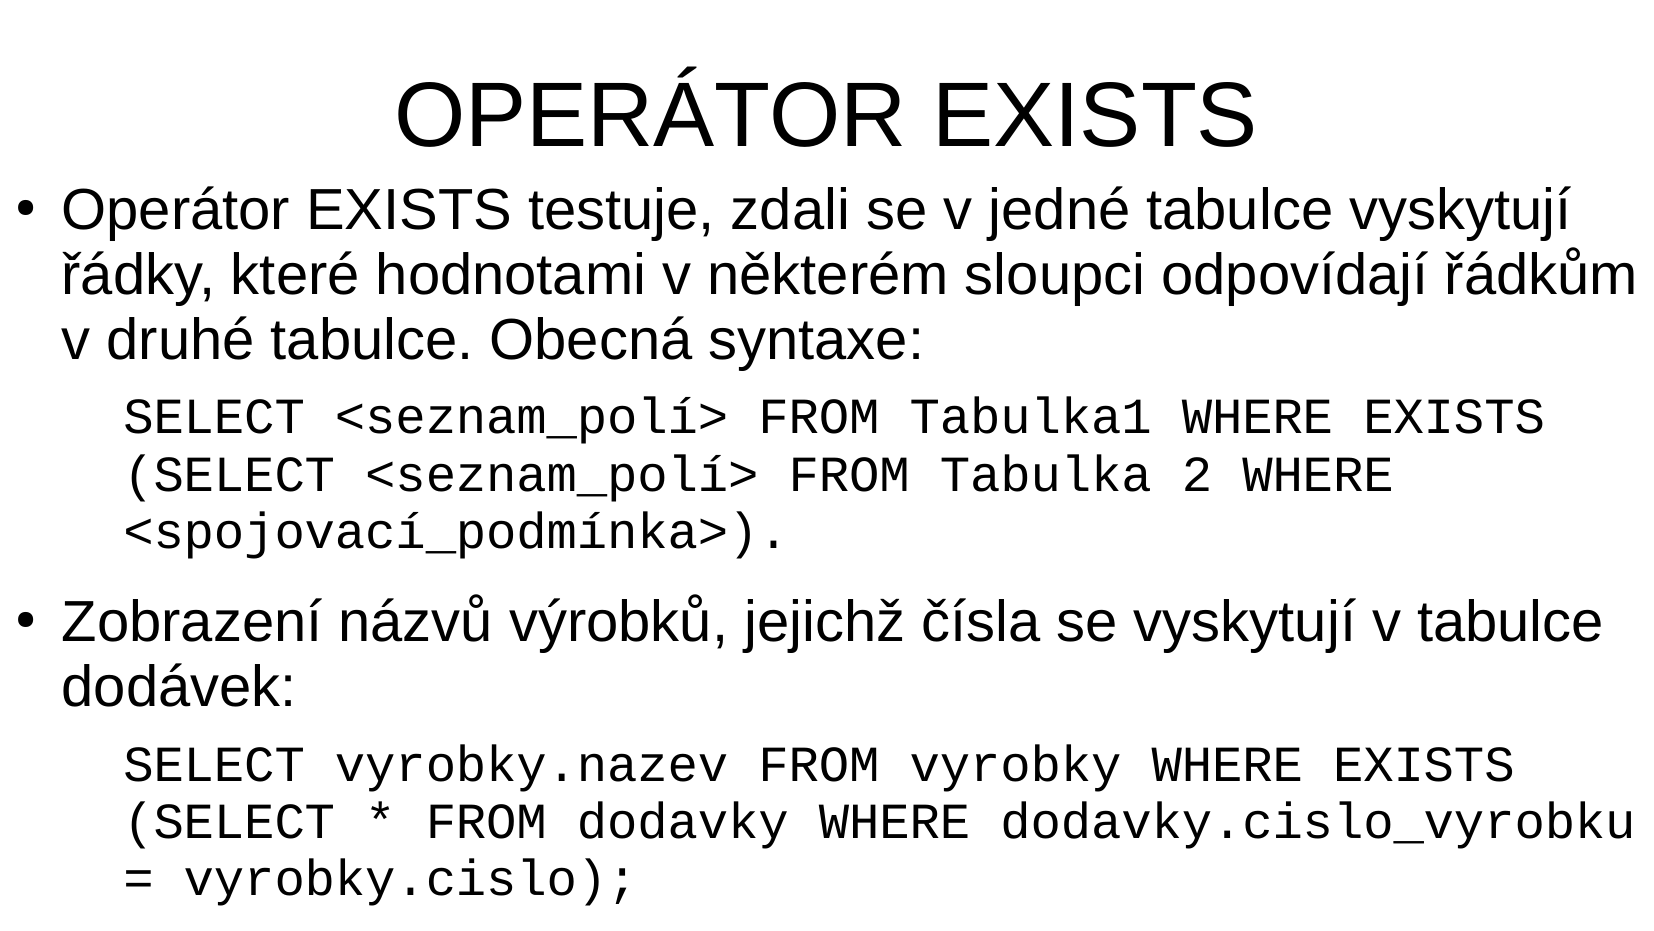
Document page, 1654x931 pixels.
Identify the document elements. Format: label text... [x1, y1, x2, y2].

list Operátor EXISTS testuje, zdali se v jedné tabulce vyskytují řádky, které hodnotami v některém sloupci odpovídají řádkům v druhé tabulce. Obecná syntaxe: SELECT <seznam_polí> FROM Tabulka1 WHERE EXISTS (SELECT <seznam_polí> FROM Tabulka 2 WHERE <spojovací_podmínka>). Zobrazení názvů výrobků, jejichž čísla se vyskytují v tabulce dodávek: SELECT vyrobky.nazev FROM vyrobky WHERE EXISTS (SELECT * FROM dodavky WHERE dodavky.cislo_vyrobku = vyrobky.cislo); [0, 177, 1654, 916]
title OPERÁTOR EXISTS [82, 37, 1571, 177]
